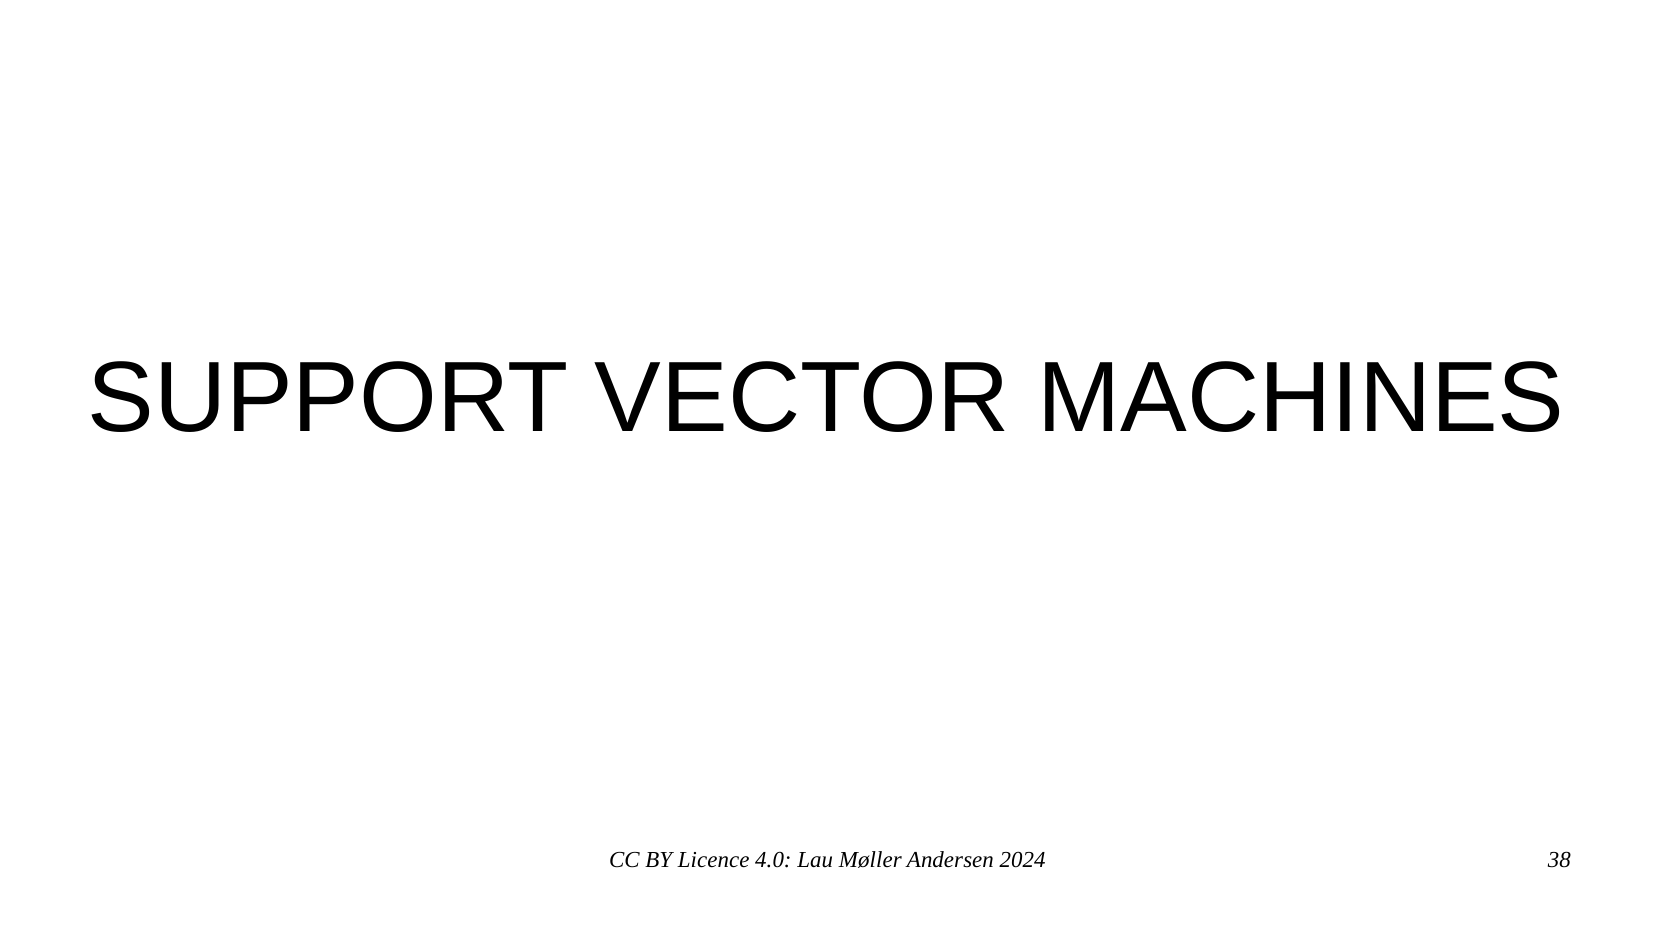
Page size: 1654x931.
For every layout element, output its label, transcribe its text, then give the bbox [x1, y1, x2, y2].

subtitle SUPPORT VECTOR MACHINES [82, 37, 1571, 757]
